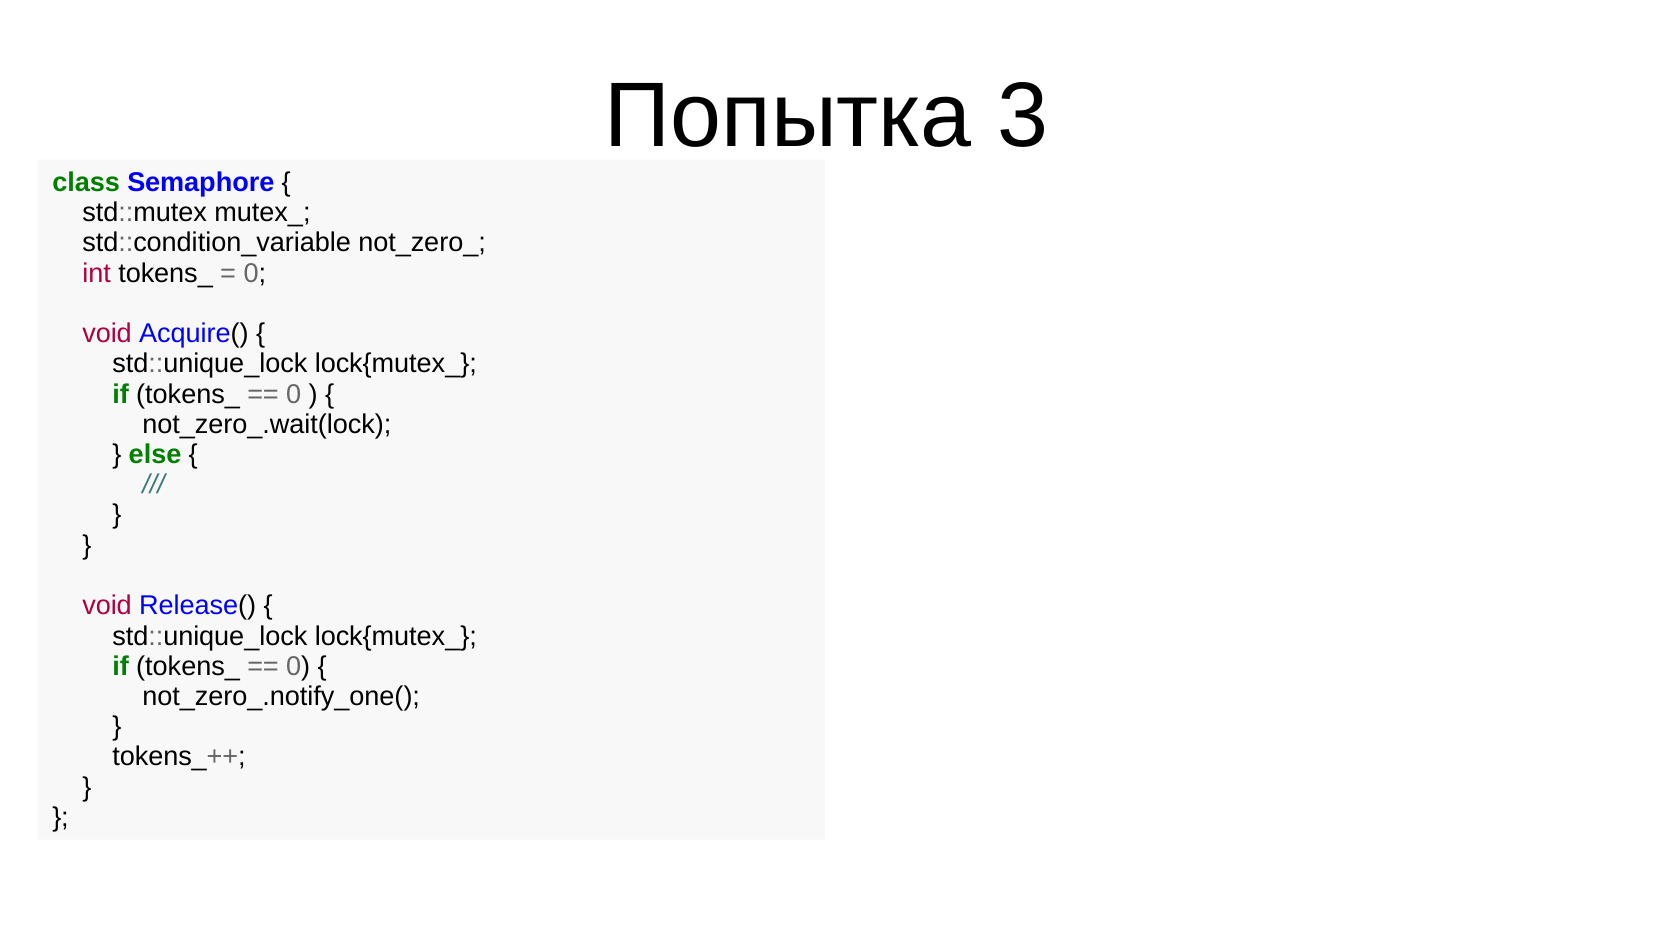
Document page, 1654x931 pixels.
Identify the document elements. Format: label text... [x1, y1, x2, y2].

text_box class Semaphore { std::mutex mutex_; std::condition_variable not_zero_; int tokens_ = 0; void Acquire() { std::unique_lock lock{mutex_}; if (tokens_ == 0 ) { not_zero_.wait(lock); } else { /// } } void Release() { std::unique_lock lock{mutex_}; if (tokens_ == 0) { not_zero_.notify_one(); } tokens_++; } }; [37, 159, 826, 840]
title Попытка 3 [82, 37, 1571, 193]
